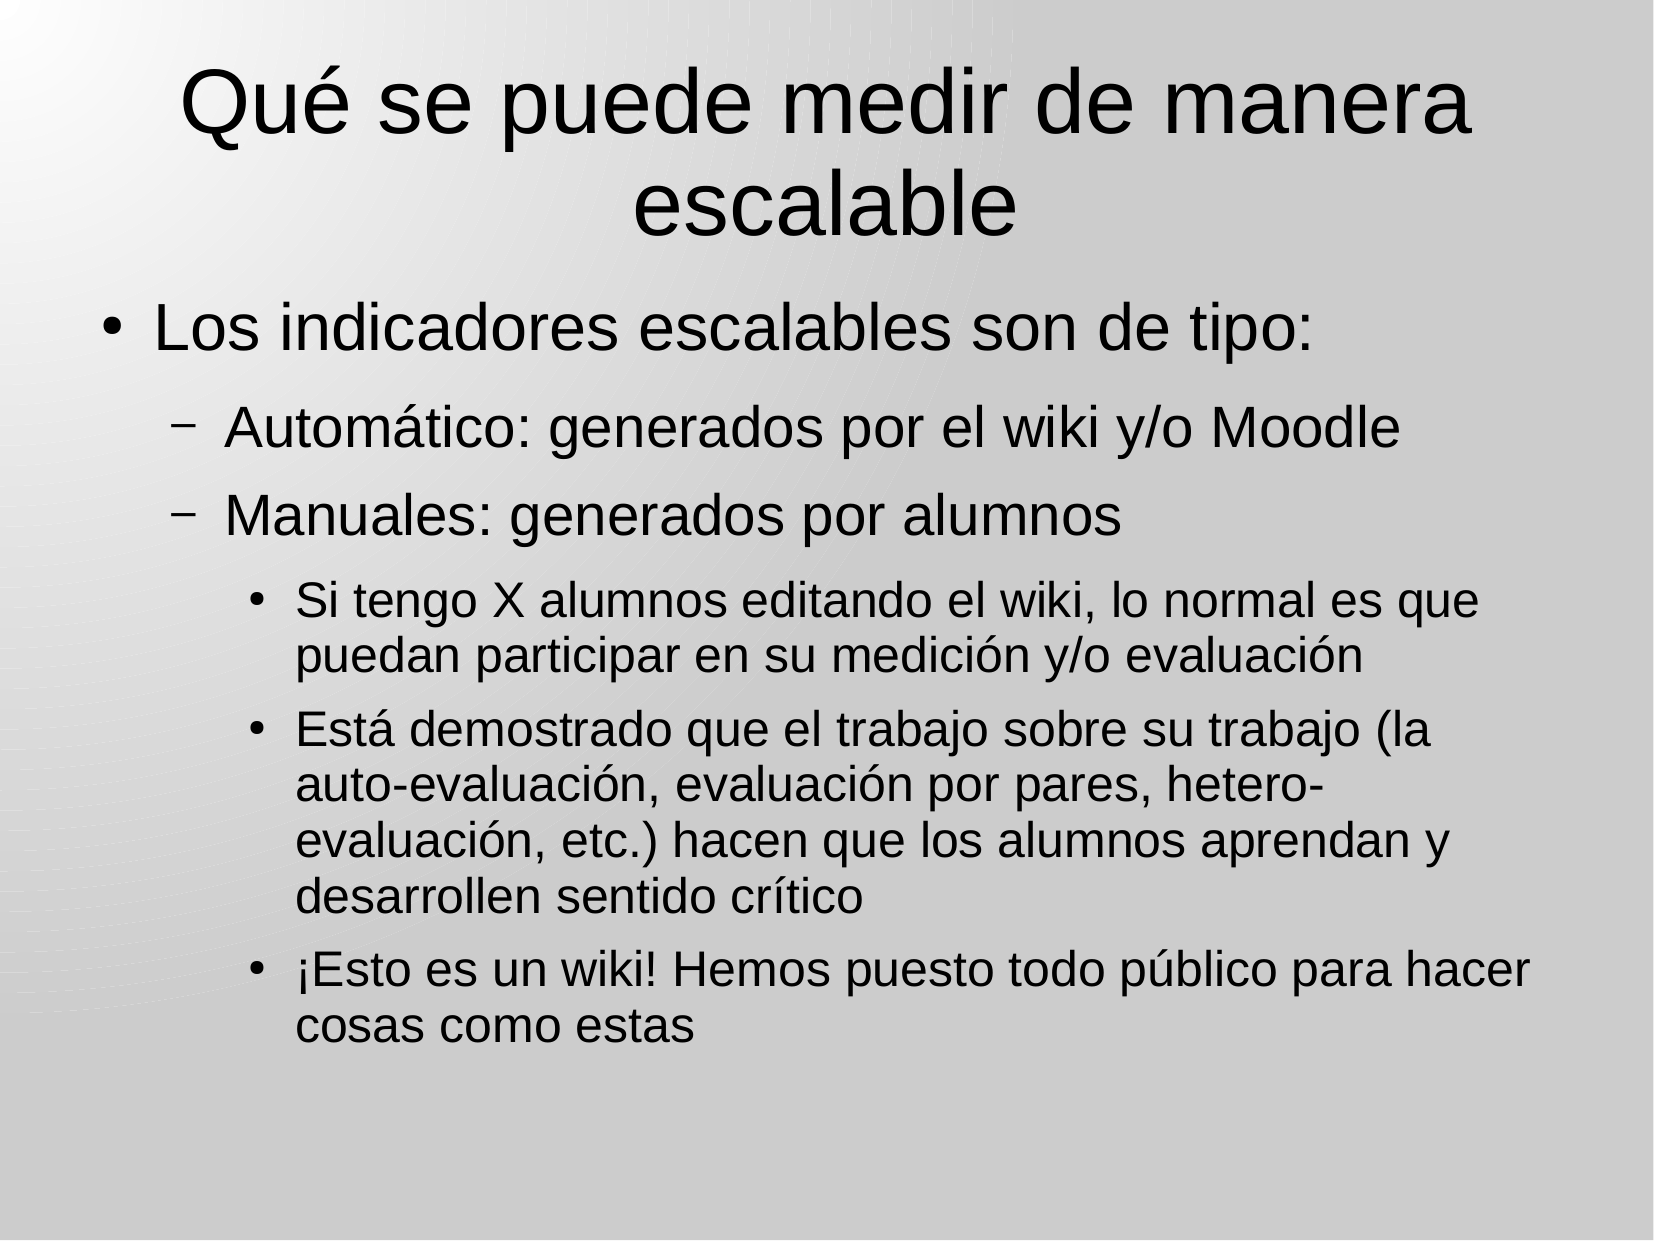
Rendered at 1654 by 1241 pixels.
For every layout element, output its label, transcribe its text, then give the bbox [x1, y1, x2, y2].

title Qué se puede medir de manera escalable [82, 49, 1571, 257]
list Los indicadores escalables son de tipo: Automático: generados por el wiki y/o Moodle Manuales: generados por alumnos Si tengo X alumnos editando el wiki, lo normal es que puedan participar en su medición y/o evaluación Está demostrado que el trabajo sobre su trabajo (la auto-evaluación, evaluación por pares, hetero-evaluación, etc.) hacen que los alumnos aprendan y desarrollen sentido crítico ¡Esto es un wiki! Hemos puesto todo público para hacer cosas como estas [82, 290, 1538, 1109]
